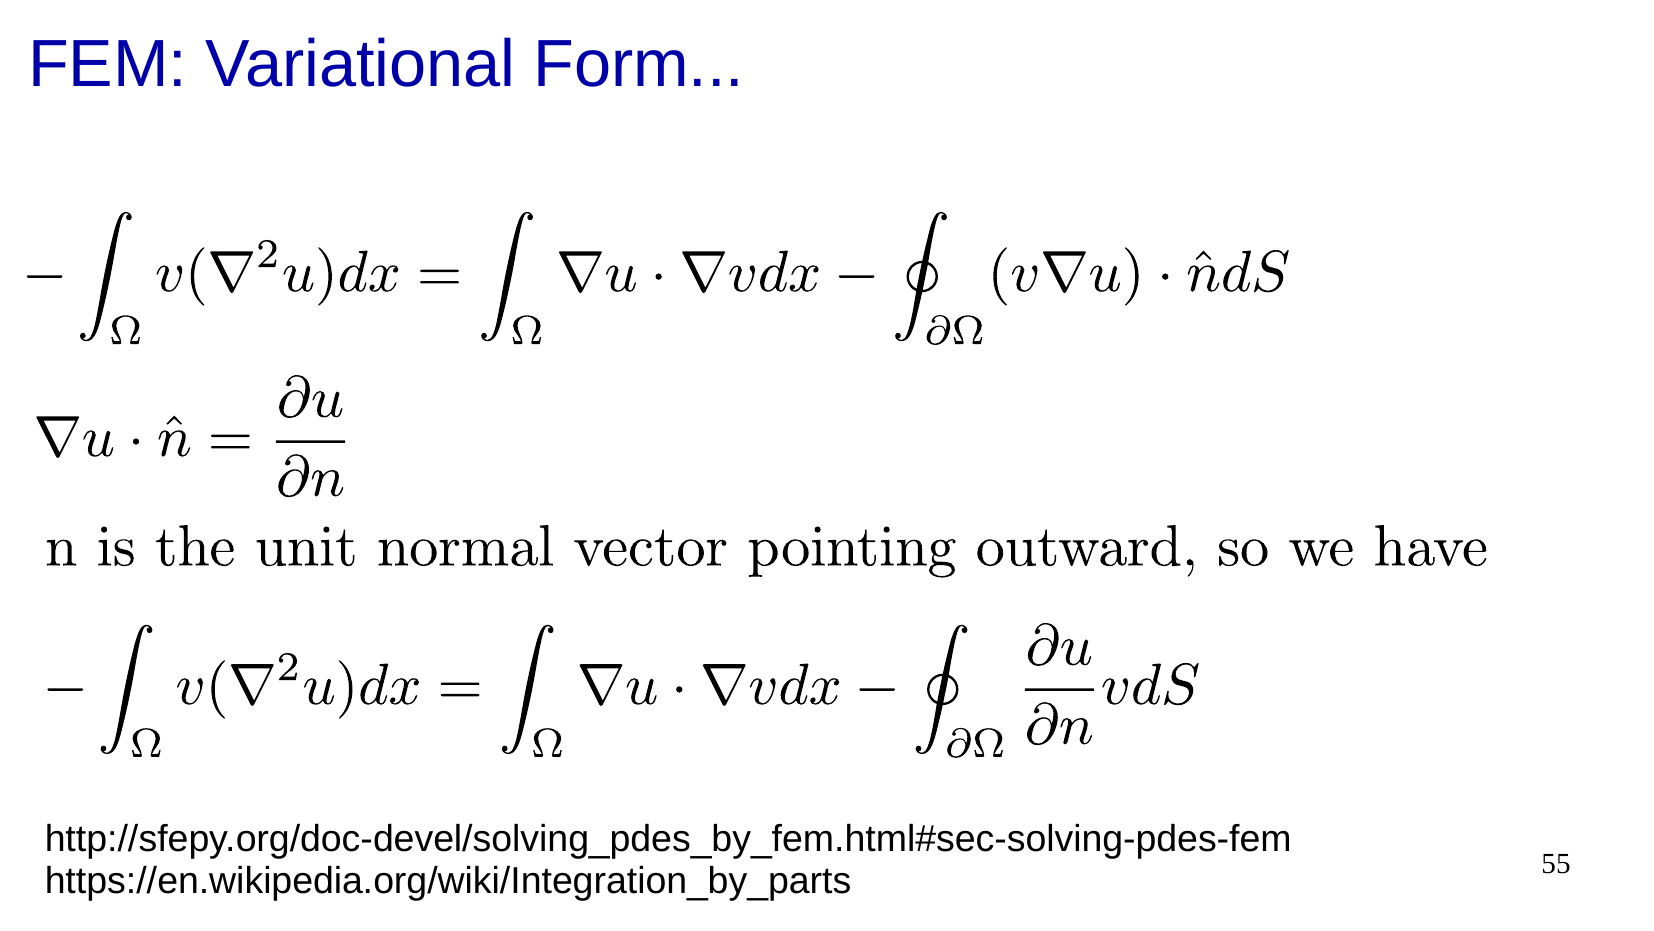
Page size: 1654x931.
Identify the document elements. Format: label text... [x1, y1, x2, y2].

text_box http://sfepy.org/doc-devel/solving_pdes_by_fem.html#sec-solving-pdes-fem https://en.wikipedia.org/wiki/Integration_by_parts [30, 810, 1486, 908]
title FEM: Variational Form... [28, 21, 1626, 106]
text_box [42, 622, 1201, 758]
text_box [45, 525, 1488, 578]
text_box [22, 211, 1291, 346]
text_box [33, 375, 346, 498]
